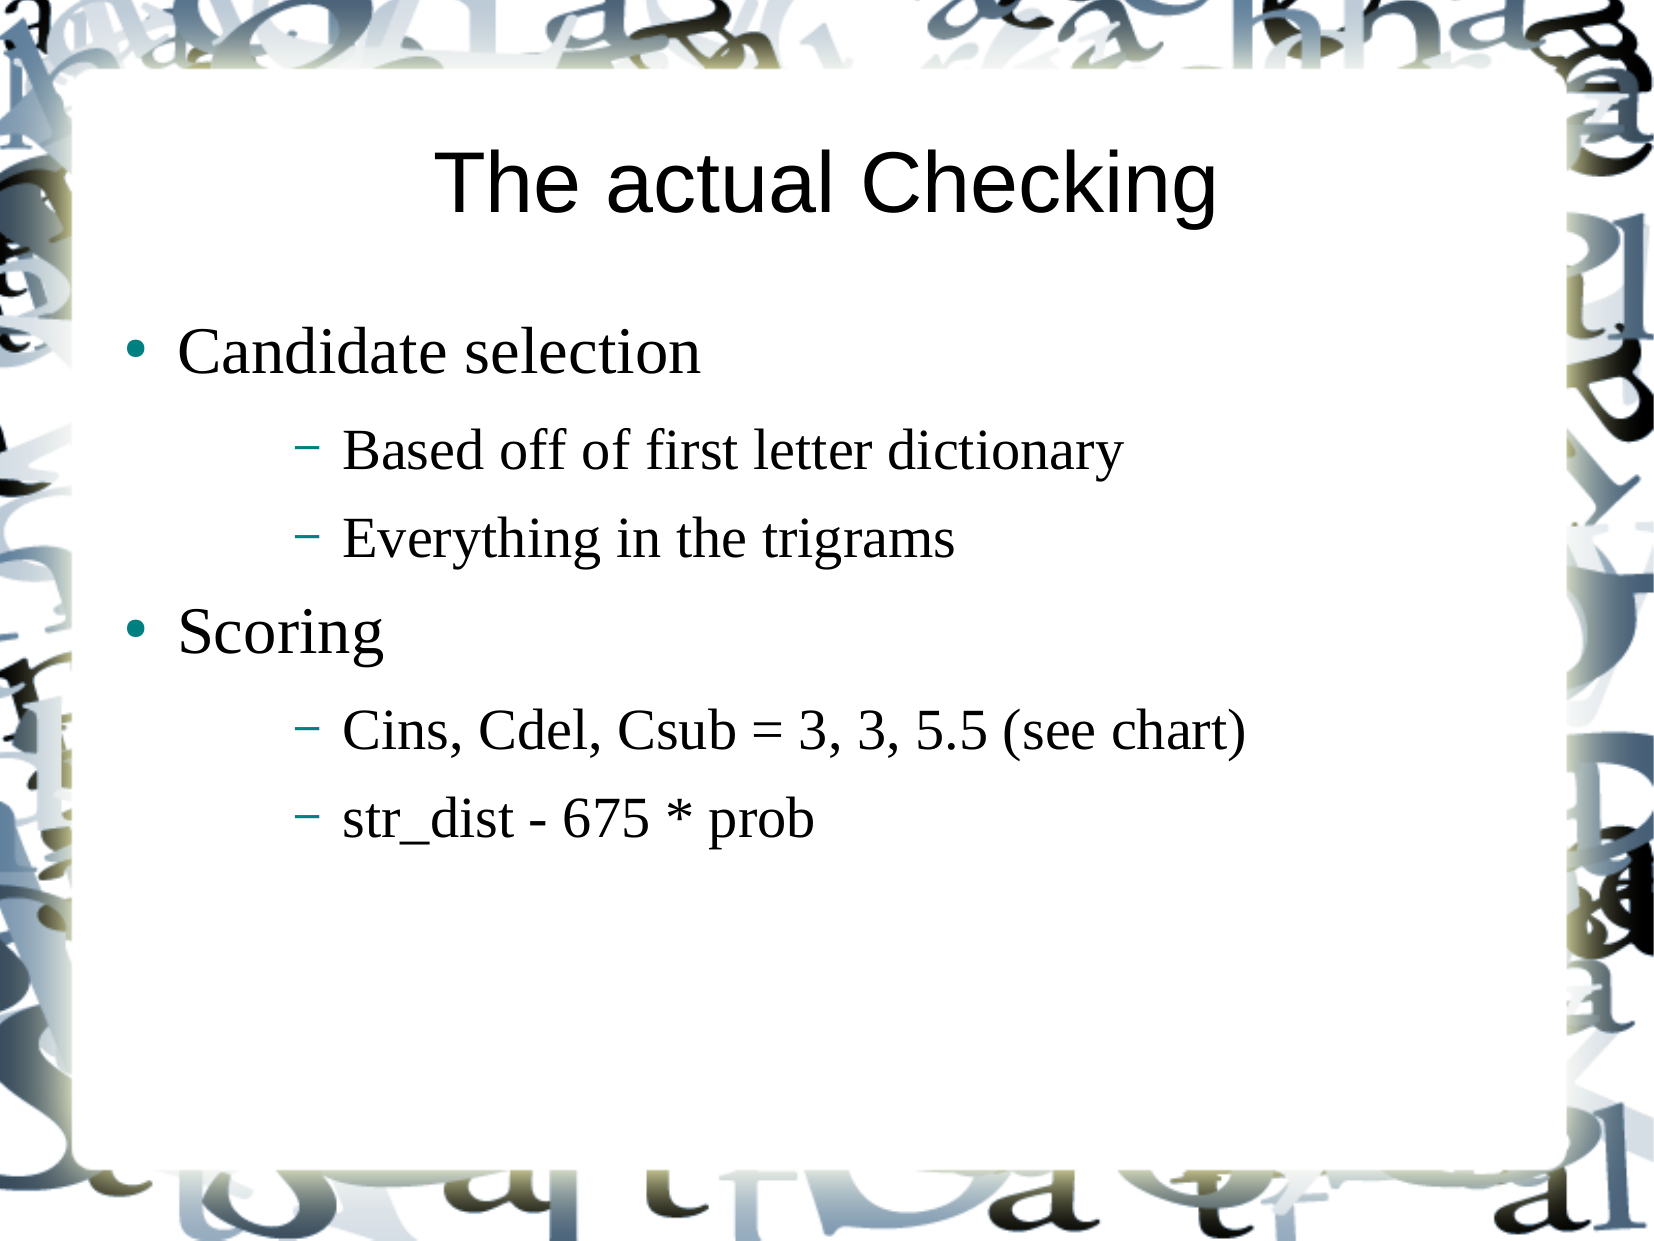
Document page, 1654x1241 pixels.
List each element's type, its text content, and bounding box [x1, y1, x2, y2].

title The actual Checking [82, 78, 1571, 287]
picture [0, 0, 1654, 1241]
list Candidate selection Based off of first letter dictionary Everything in the trigrams Scoring Cins, Cdel, Csub = 3, 3, 5.5 (see chart) str_dist - 675 * prob [106, 313, 1530, 1034]
